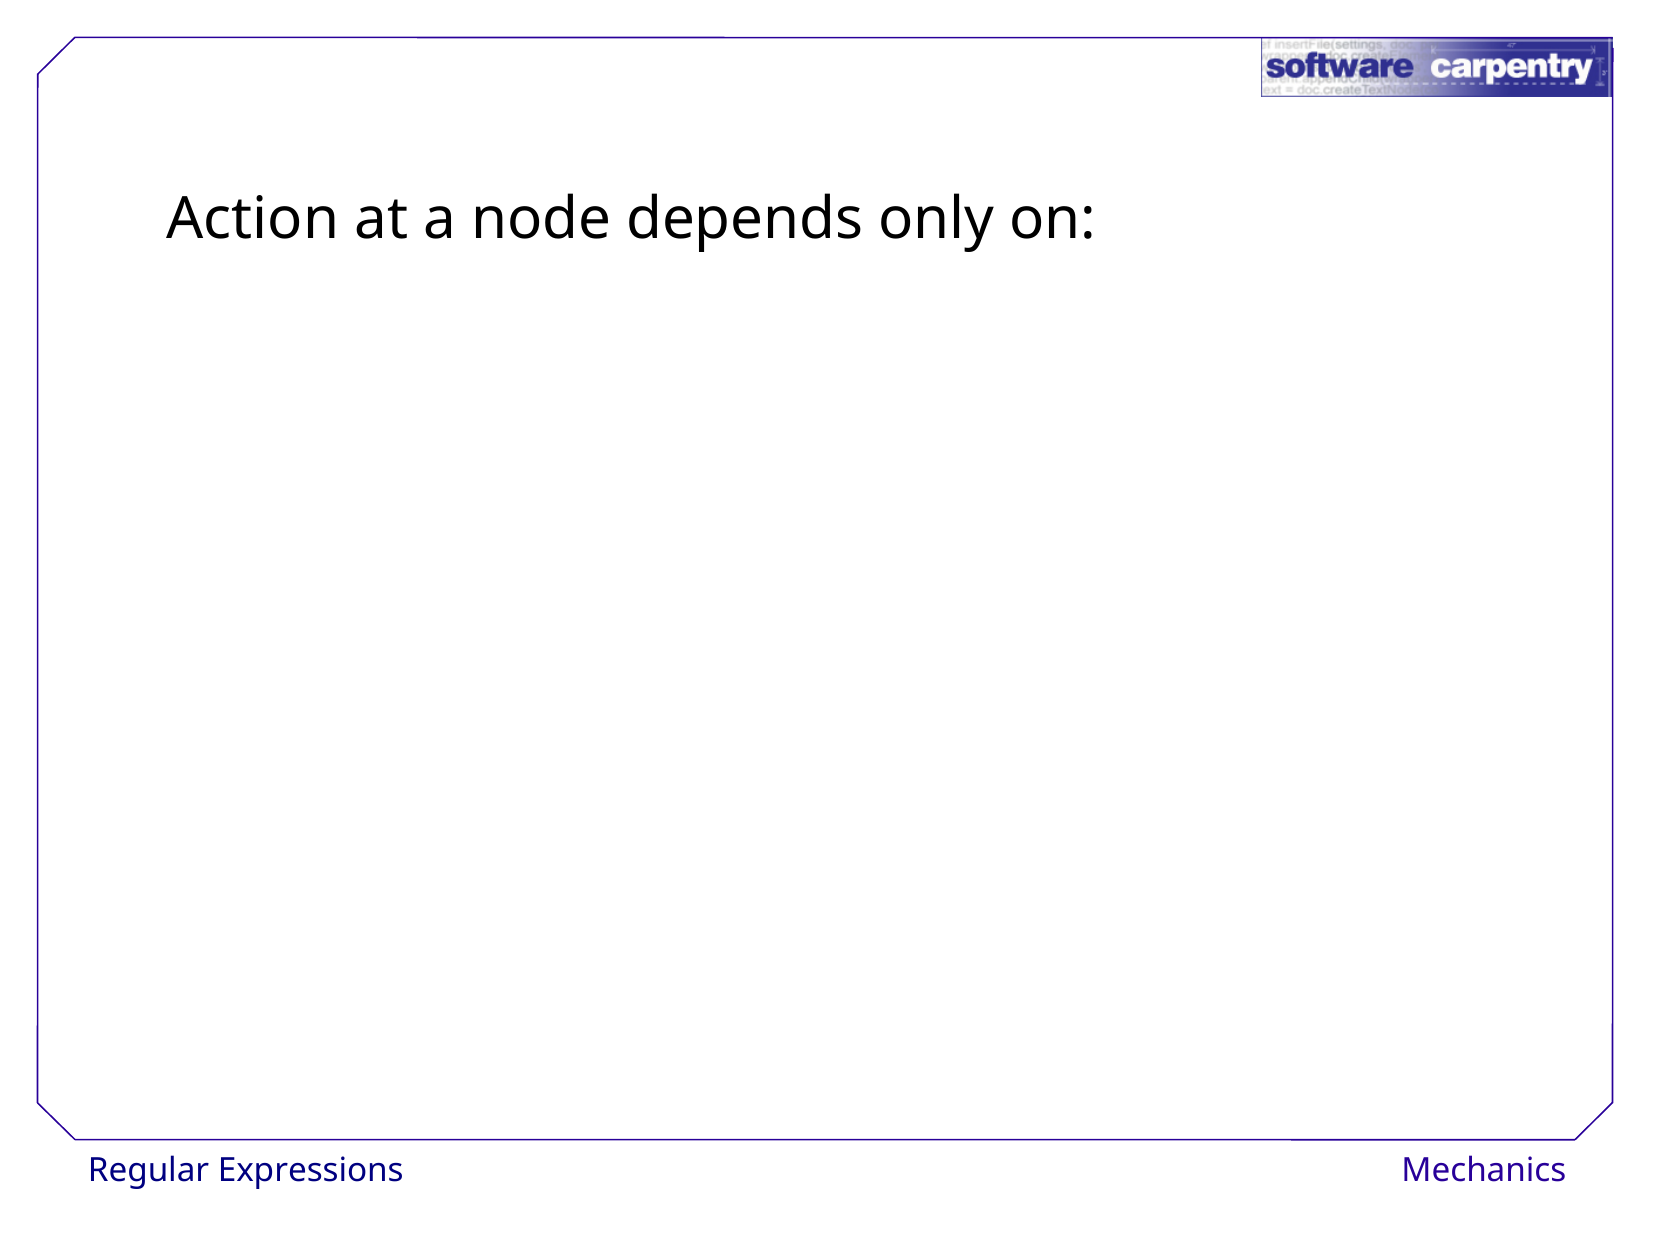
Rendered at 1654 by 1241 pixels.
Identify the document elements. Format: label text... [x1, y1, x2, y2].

picture [1261, 39, 1613, 97]
text_box Action at a node depends only on: [151, 138, 1530, 259]
